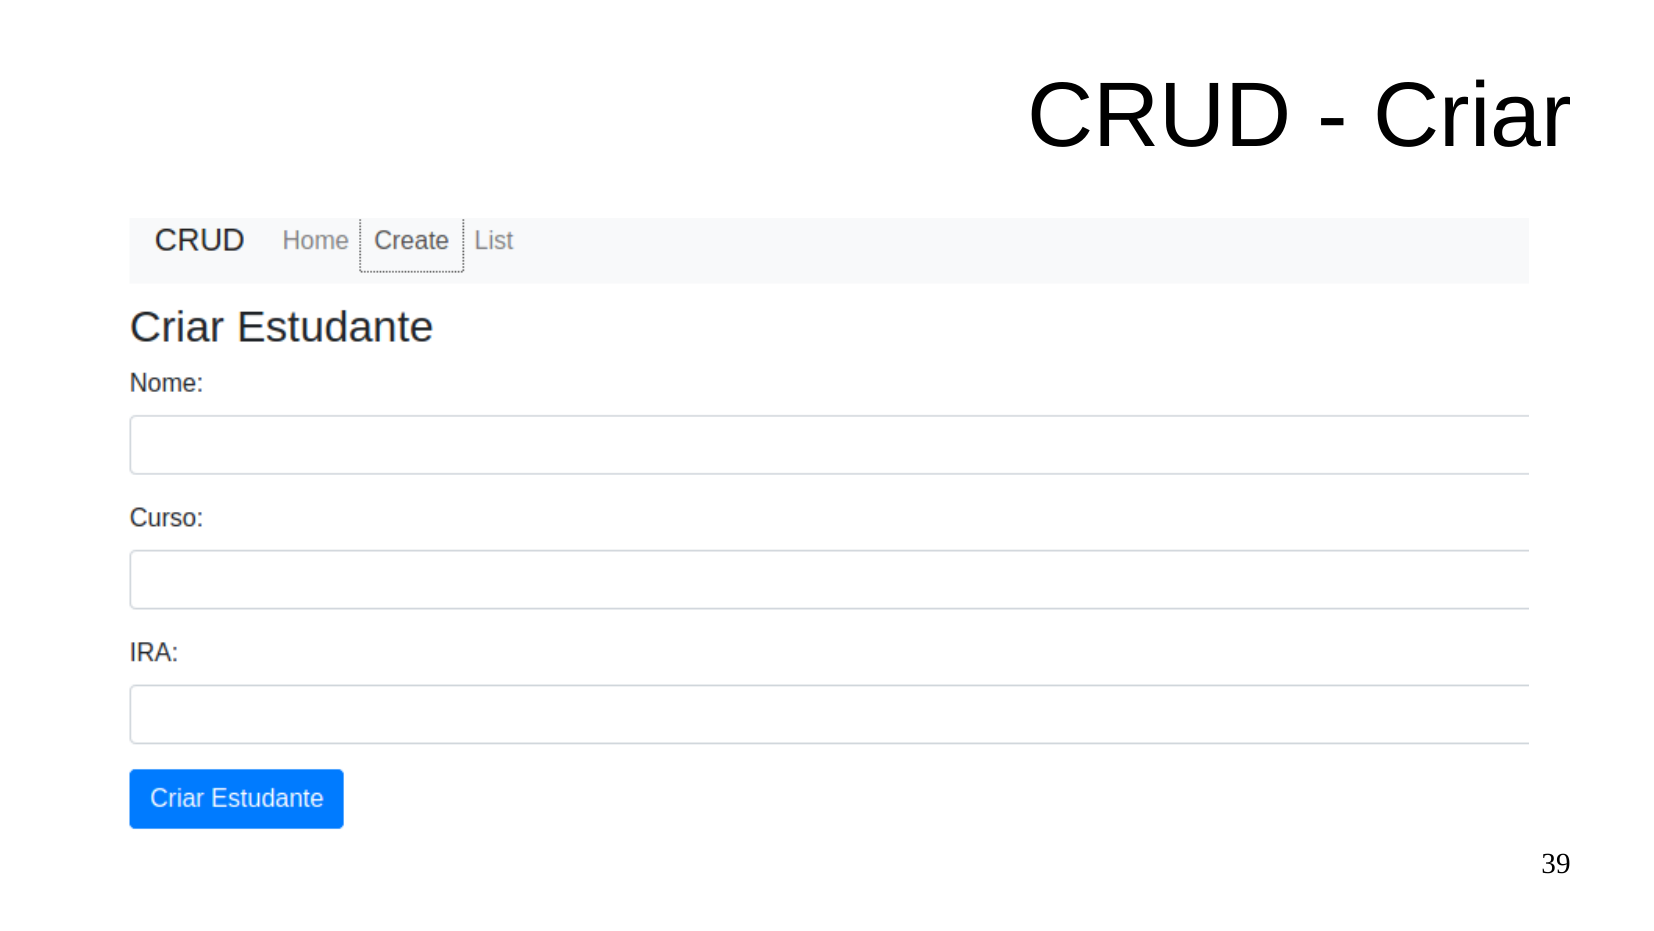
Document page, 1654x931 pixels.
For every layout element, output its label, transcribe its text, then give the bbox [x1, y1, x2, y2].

title CRUD - Criar [84, 37, 1573, 193]
picture [122, 218, 1529, 851]
